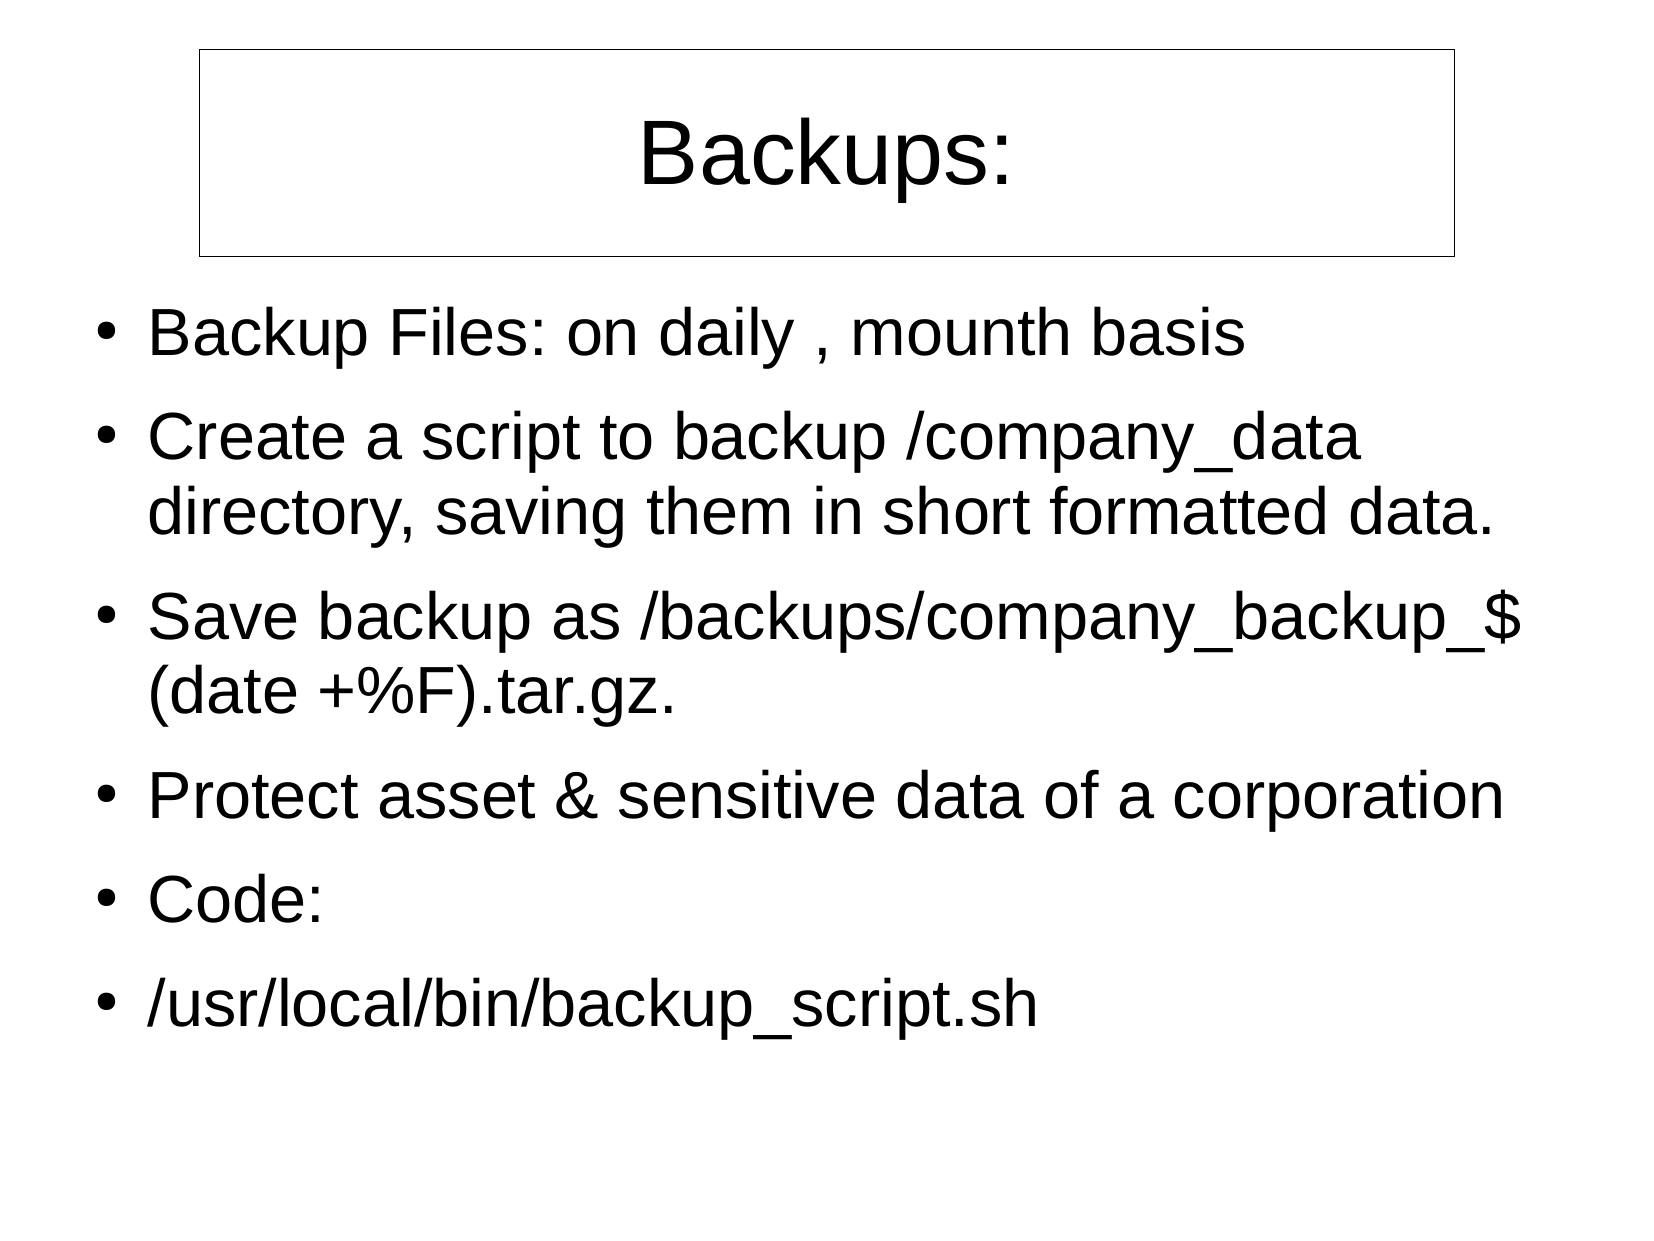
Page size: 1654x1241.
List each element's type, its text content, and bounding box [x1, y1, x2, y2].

list Backup Files: on daily , mounth basis Create a script to backup /company_data directory, saving them in short formatted data. Save backup as /backups/company_backup_$(date +%F).tar.gz. Protect asset & sensitive data of a corporation Code: /usr/local/bin/backup_script.sh [76, 295, 1565, 1042]
title Backups: [199, 49, 1455, 257]
